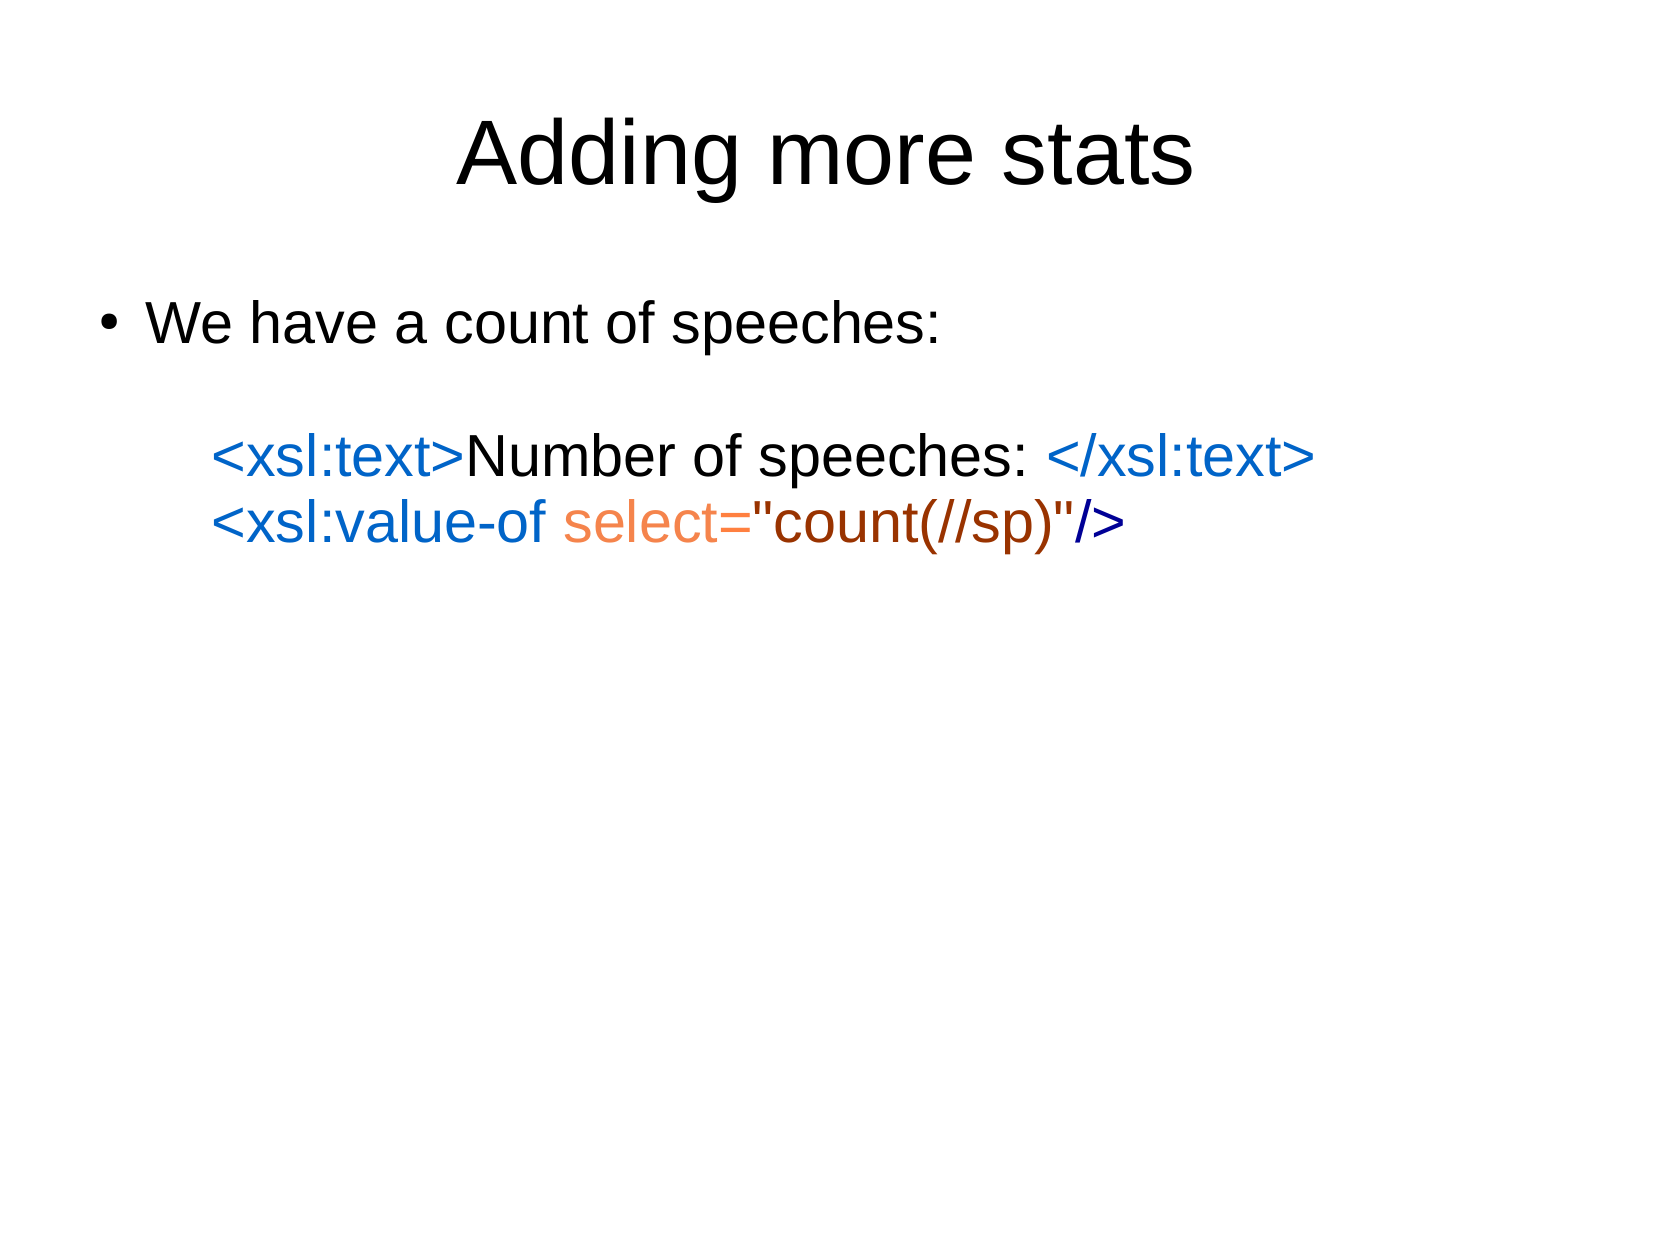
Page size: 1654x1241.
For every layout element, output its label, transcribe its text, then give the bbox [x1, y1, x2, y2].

list We have a count of speeches: <xsl:text>Number of speeches: </xsl:text> <xsl:value-of select="count(//sp)"/> [82, 290, 1571, 1010]
title Adding more stats [82, 49, 1571, 257]
